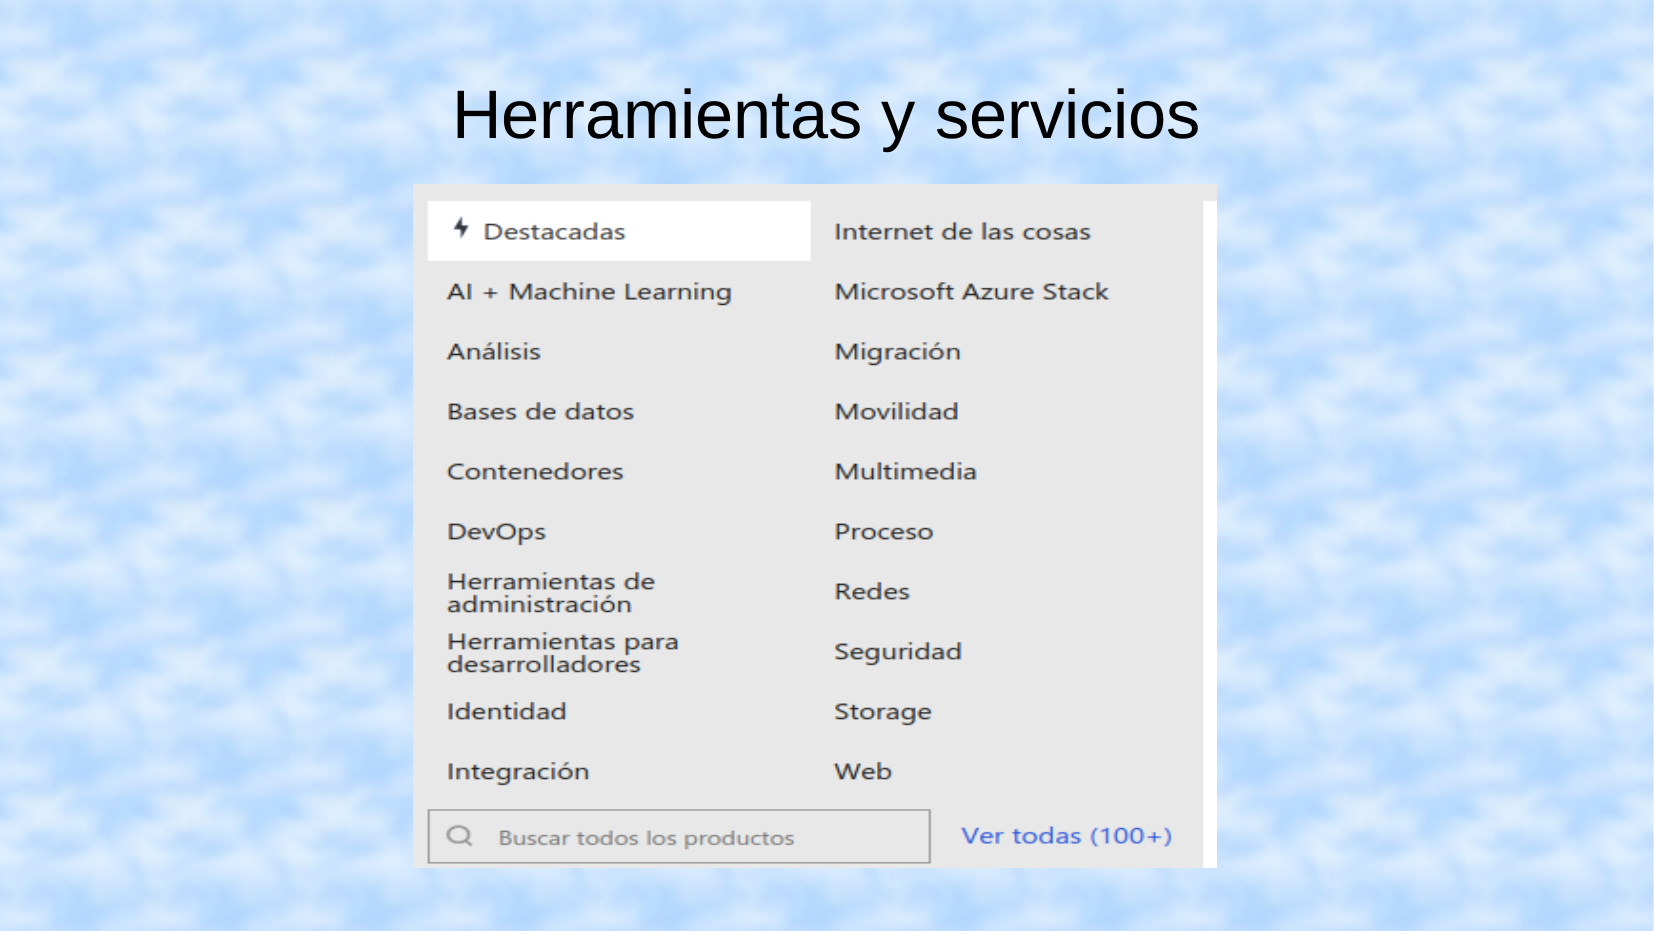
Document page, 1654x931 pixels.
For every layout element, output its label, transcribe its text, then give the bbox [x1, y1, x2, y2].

picture [0, 0, 1654, 931]
title Herramientas y servicios [82, 36, 1571, 193]
